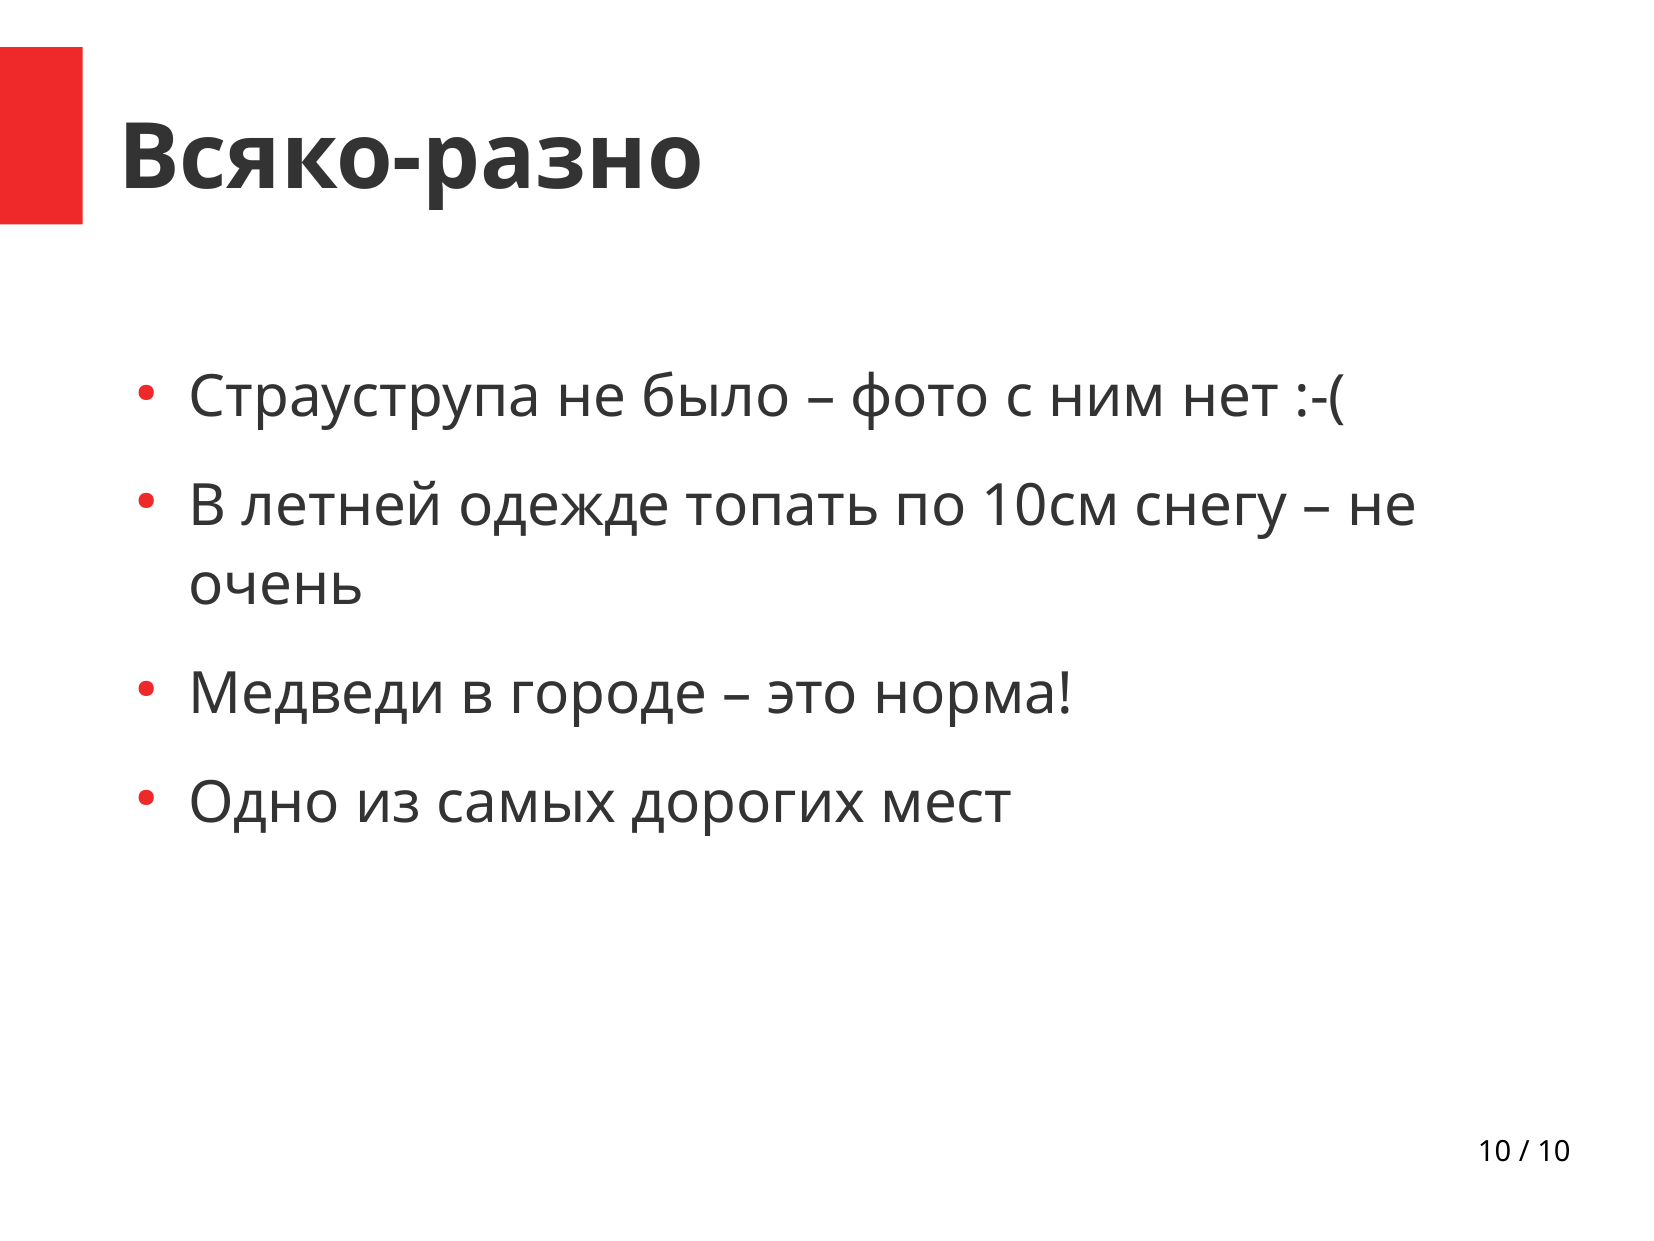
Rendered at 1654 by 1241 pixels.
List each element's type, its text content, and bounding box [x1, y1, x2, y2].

list Страуструпа не было – фото с ним нет :-( В летней одежде топать по 10см снегу – не очень Медведи в городе – это норма! Одно из самых дорогих мест [118, 354, 1536, 1074]
title Всяко-разно [118, 49, 1571, 257]
